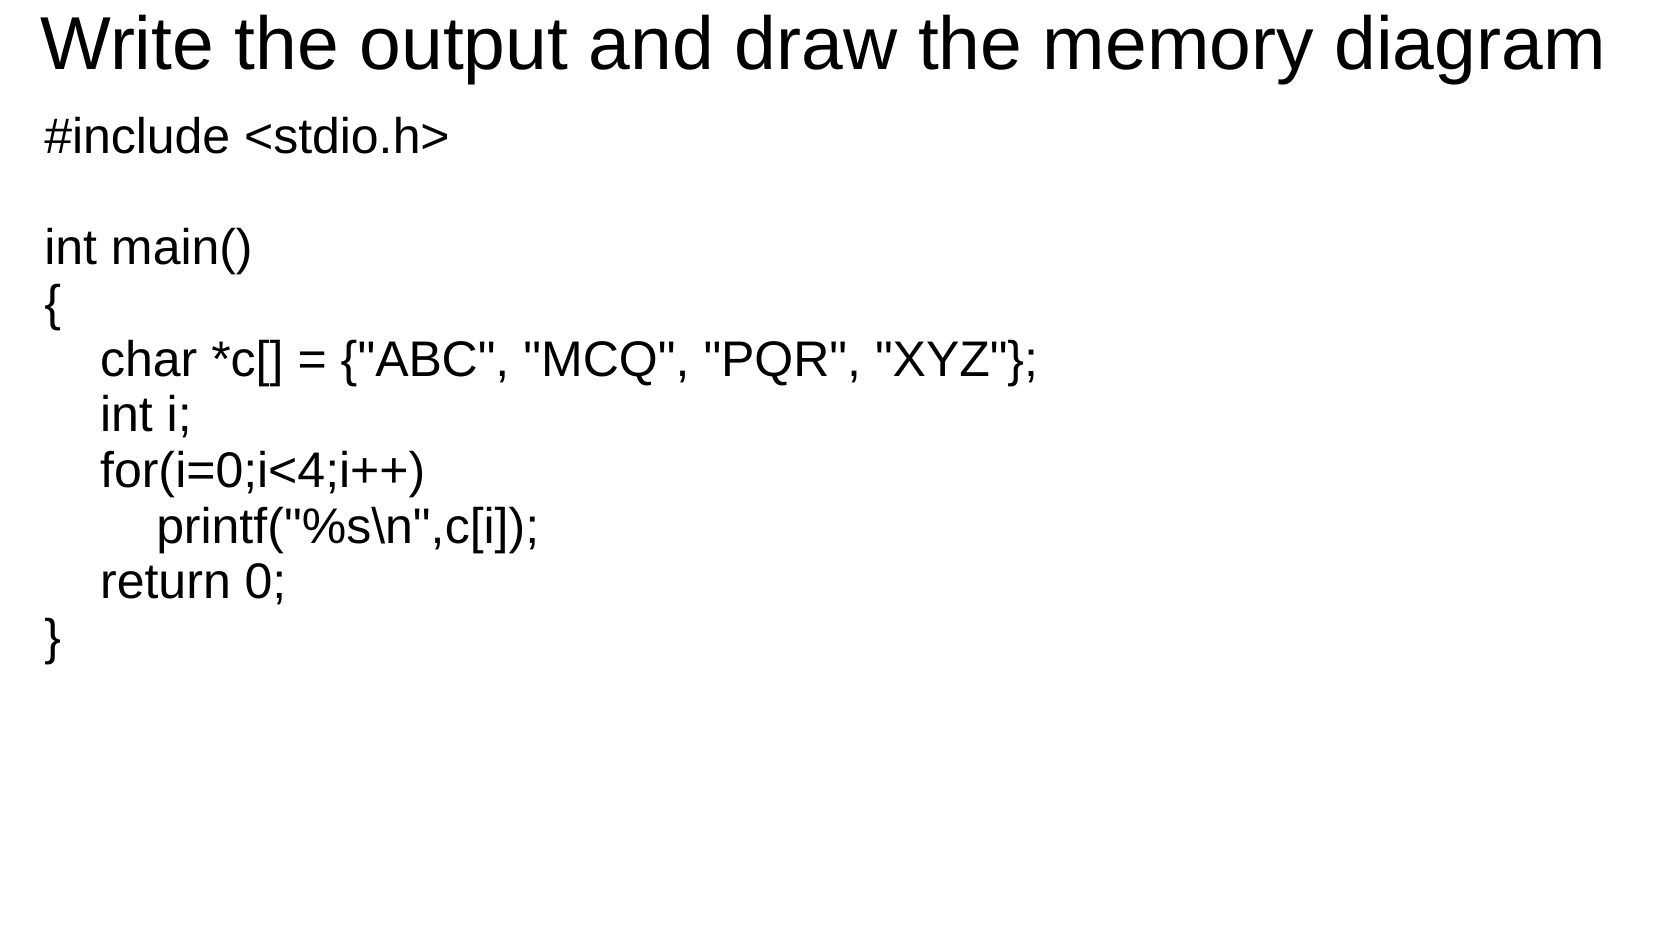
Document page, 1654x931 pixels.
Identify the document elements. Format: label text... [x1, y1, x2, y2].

text_box #include <stdio.h> int main() { char *c[] = {"ABC", "MCQ", "PQR", "XYZ"}; int i; for(i=0;i<4;i++) printf("%s\n",c[i]); return 0; } [29, 100, 1625, 673]
title Write the output and draw the memory diagram [0, 0, 1654, 128]
